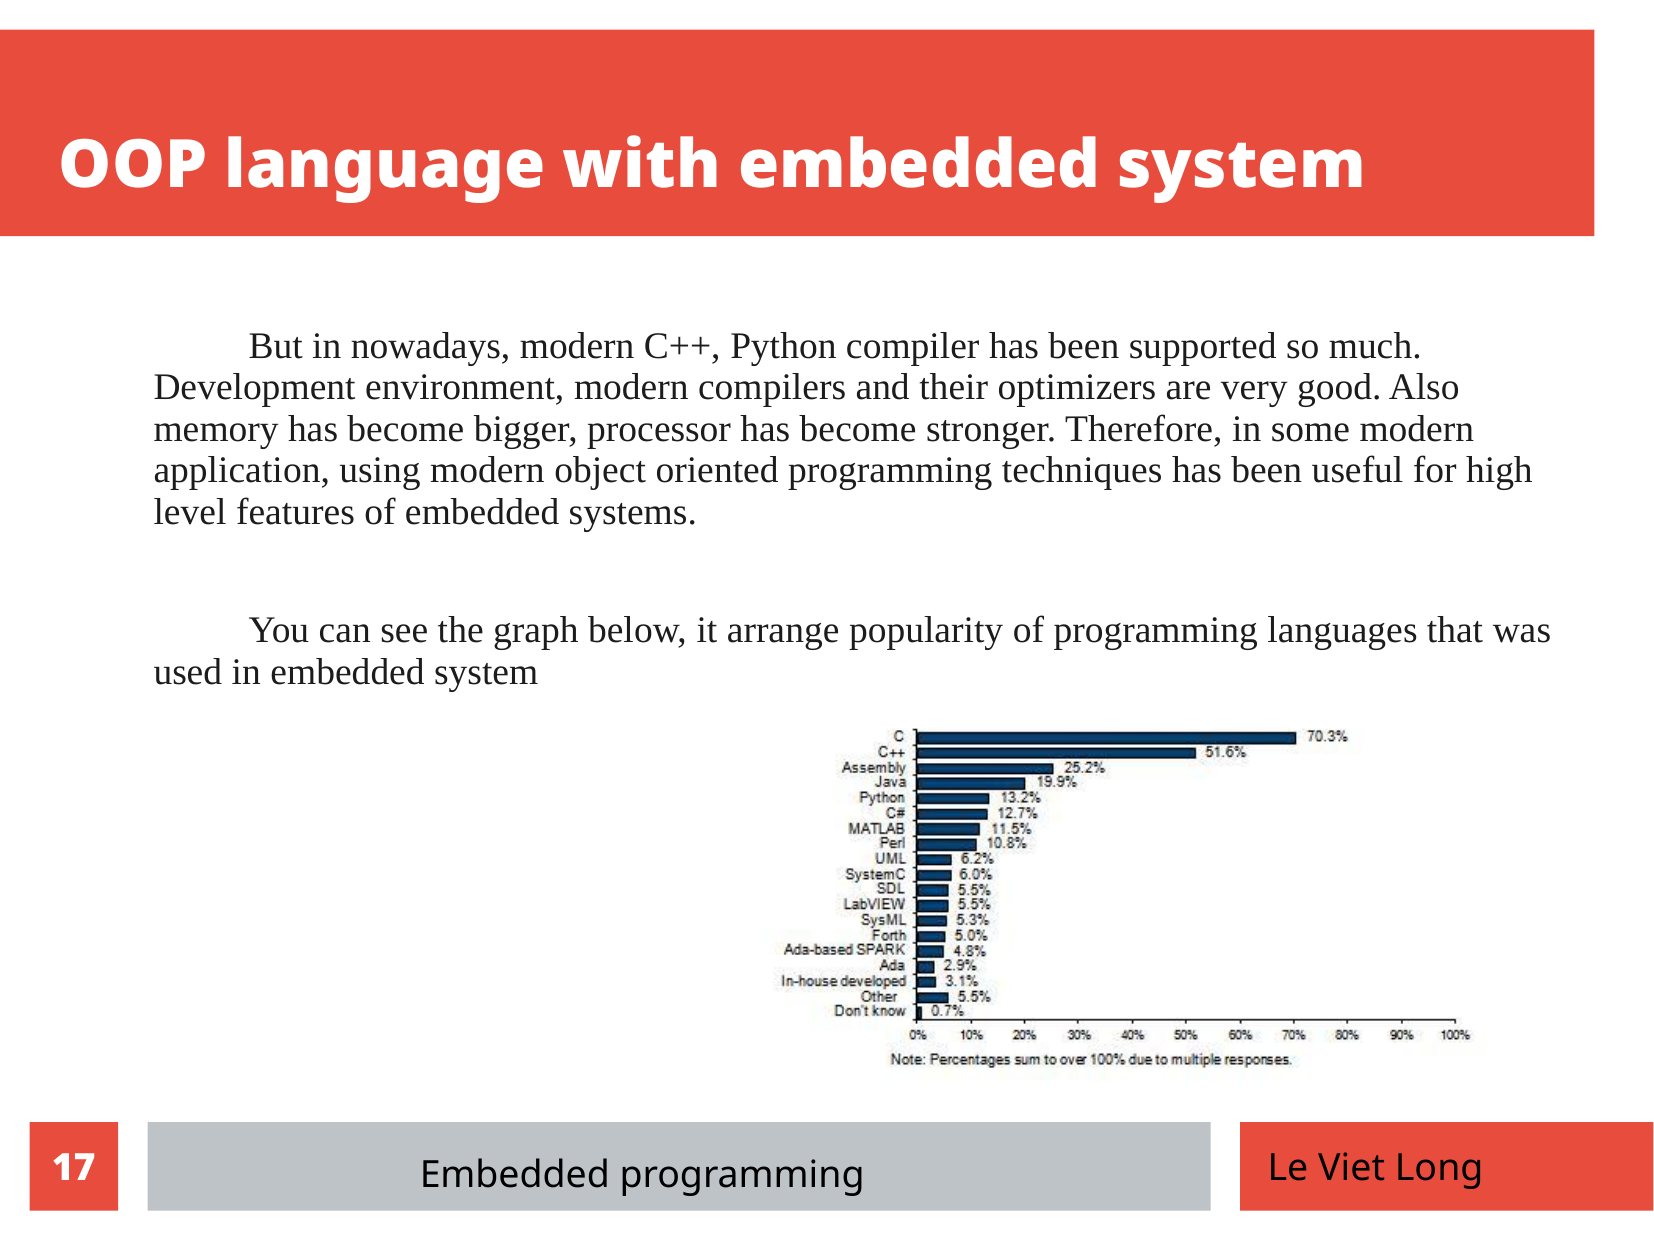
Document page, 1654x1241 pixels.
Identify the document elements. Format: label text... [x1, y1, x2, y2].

title OOP language with embedded system [59, 59, 1595, 207]
picture [761, 704, 1486, 1093]
text_box Embedded programming [405, 1140, 1021, 1199]
text_box Le Viet Long [1252, 1132, 1538, 1192]
list But in nowadays, modern C++, Python compiler has been supported so much. Development environment, modern compilers and their optimizers are very good. Also memory has become bigger, processor has become stronger. Therefore, in some modern application, using modern object oriented programming techniques has been useful for high level features of embedded systems. You can see the graph below, it arrange popularity of programming languages that was used in embedded system [59, 324, 1565, 1093]
